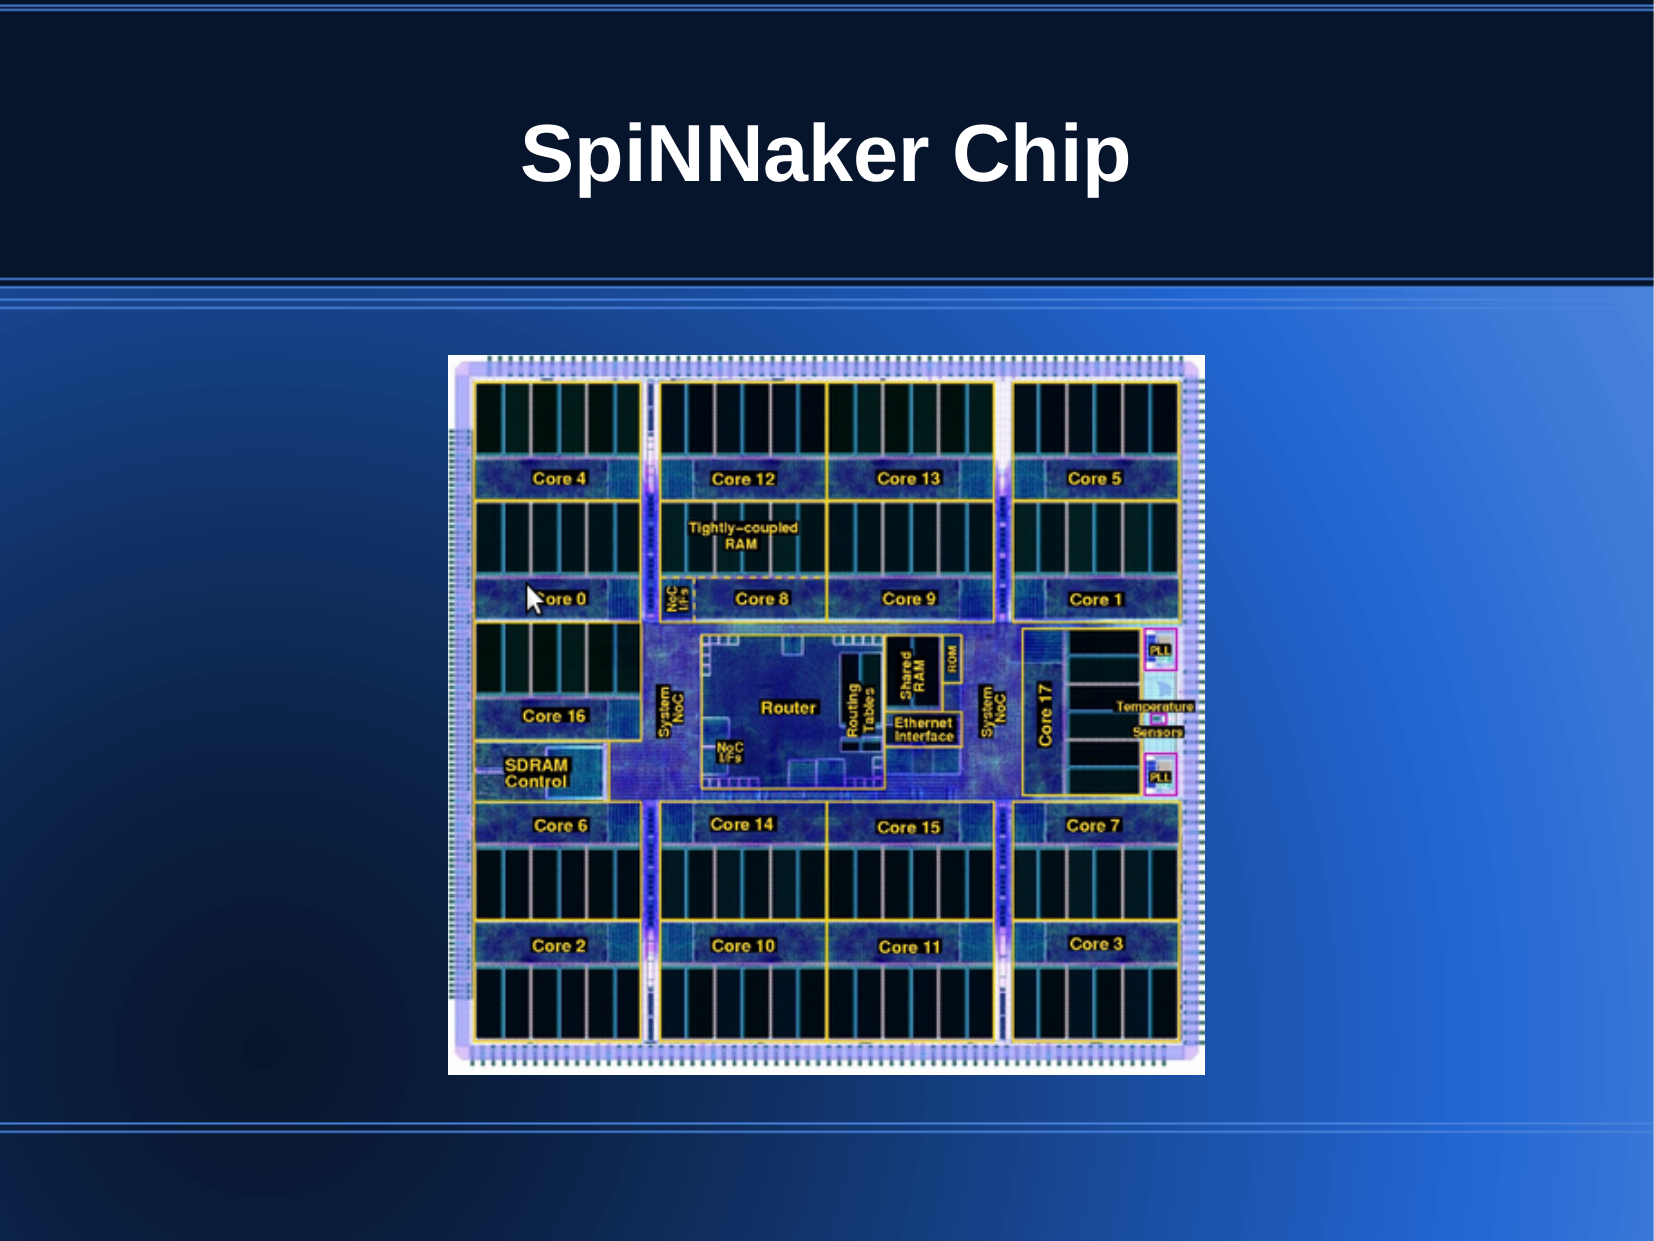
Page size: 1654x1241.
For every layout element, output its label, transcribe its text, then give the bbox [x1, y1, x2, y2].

title SpiNNaker Chip [82, 49, 1571, 257]
picture [0, 0, 1654, 1241]
